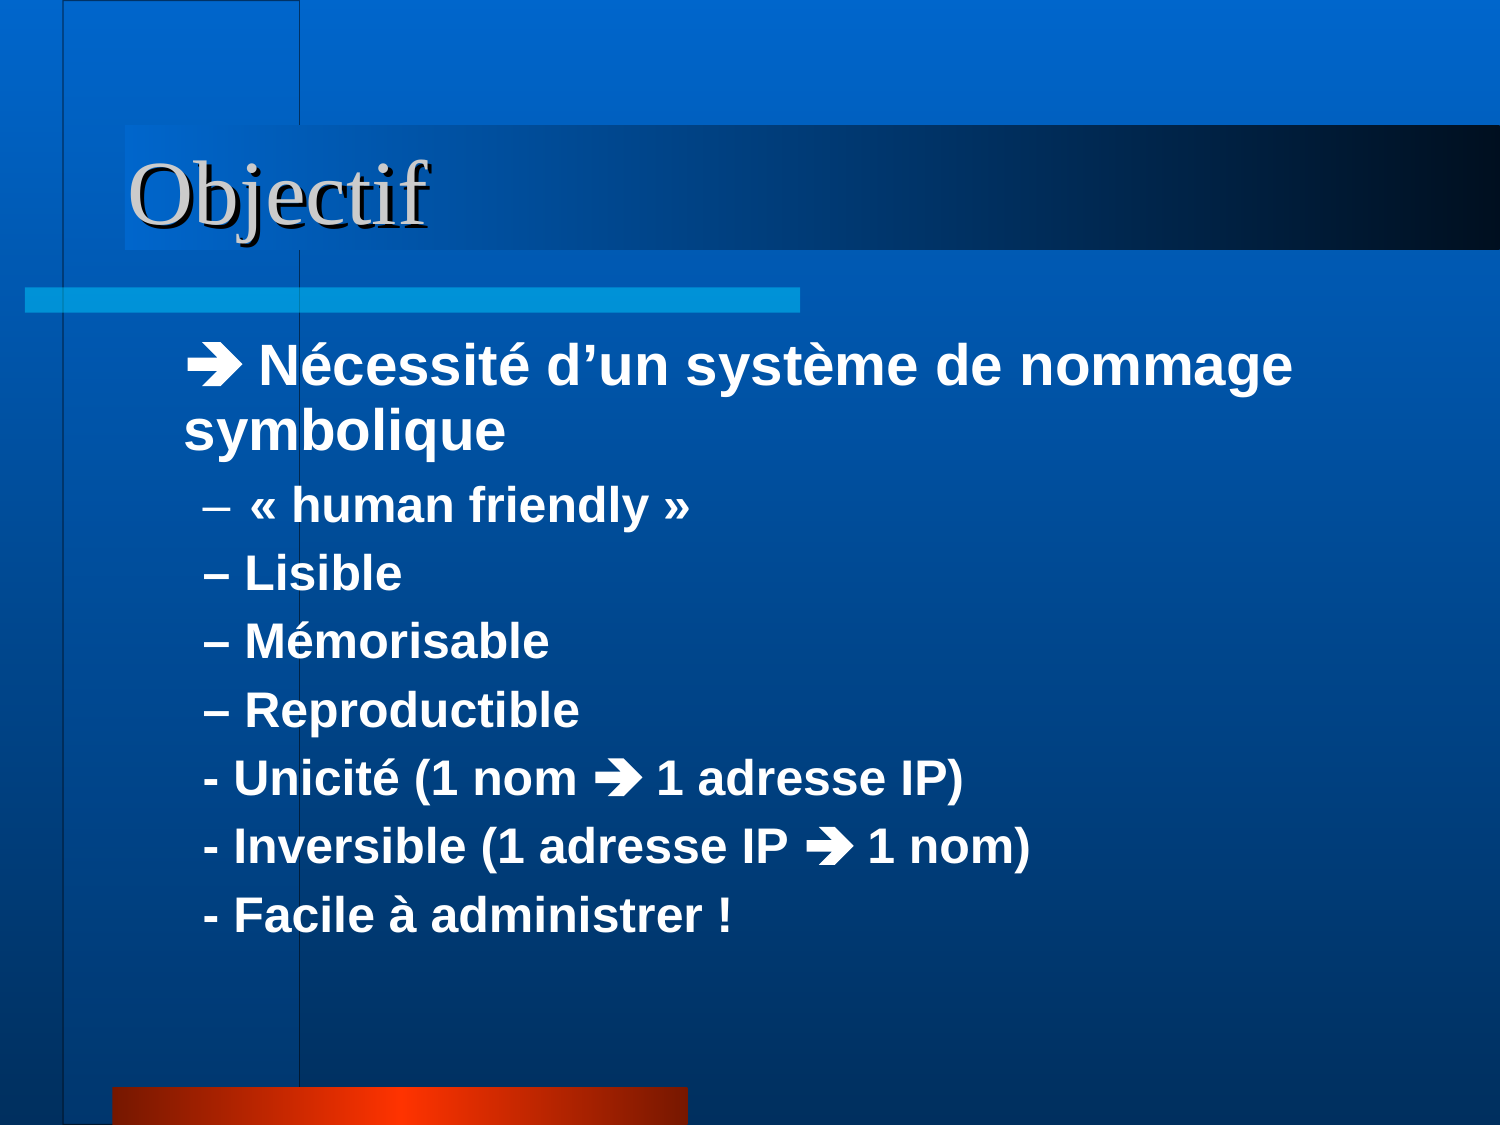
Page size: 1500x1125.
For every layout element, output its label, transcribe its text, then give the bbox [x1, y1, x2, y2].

title Objectif [112, 99, 1388, 288]
list  Nécessité d’un système de nommage symbolique « human friendly » – Lisible – Mémorisable – Reproductible - Unicité (1 nom  1 adresse IP) - Inversible (1 adresse IP  1 nom) - Facile à administrer ! [112, 324, 1424, 1125]
